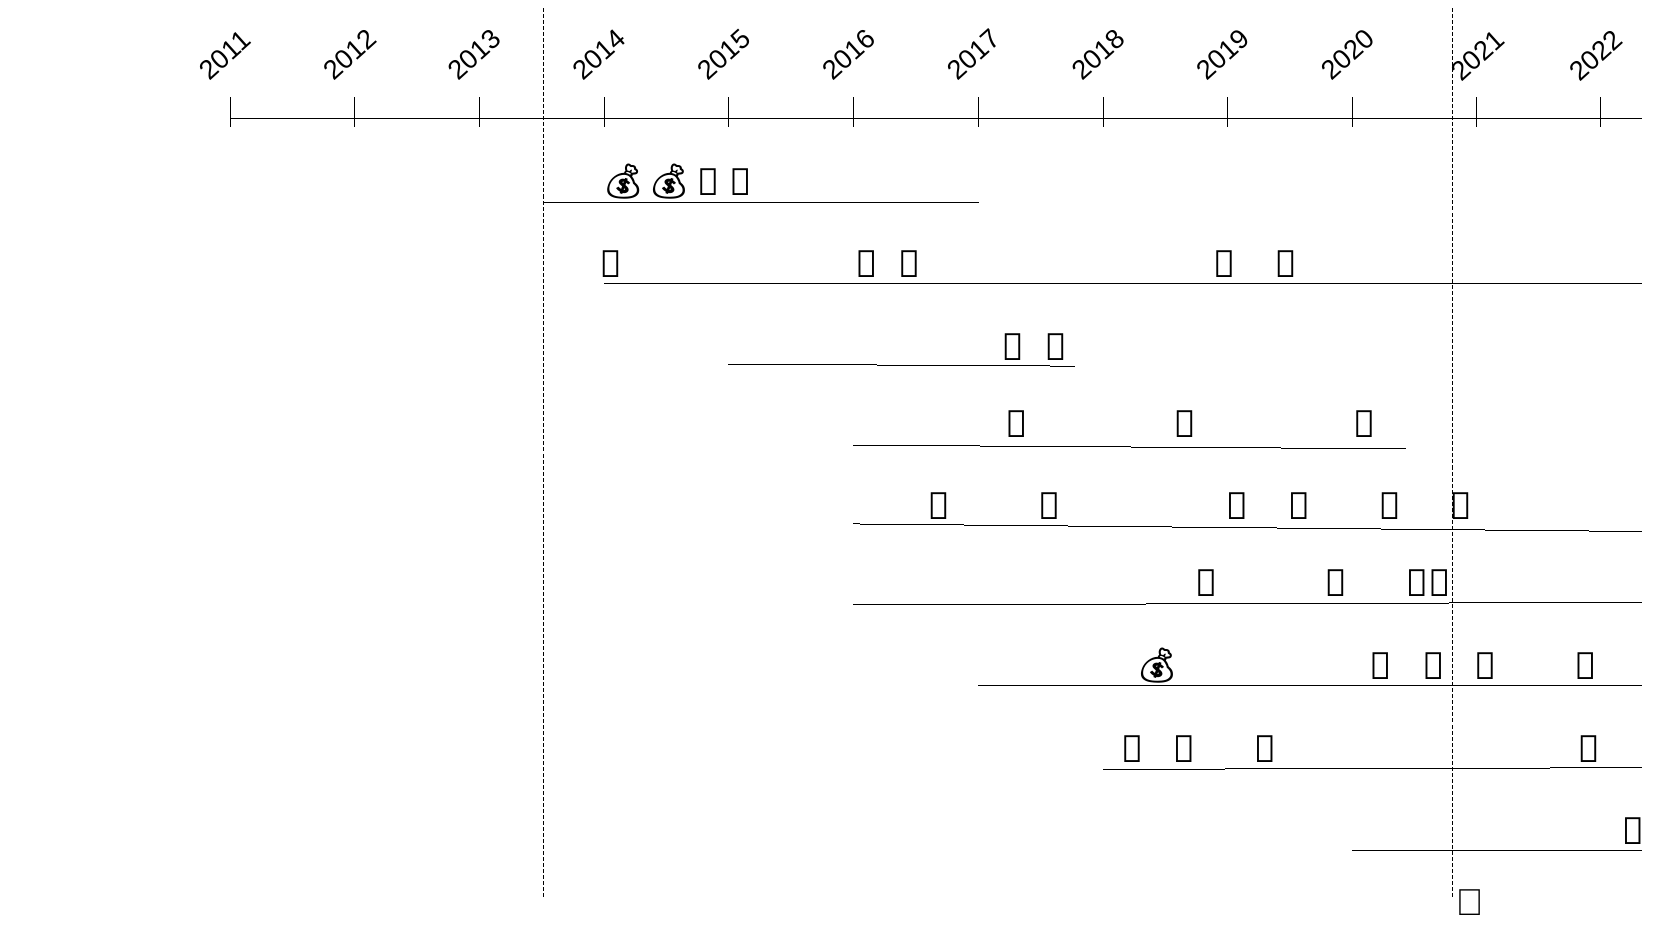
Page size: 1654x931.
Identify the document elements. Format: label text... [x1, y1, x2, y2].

text_box 2015 [675, 8, 773, 102]
text_box 🤓 📃 🤓 🍻 📃 🤓 [844, 472, 1654, 583]
text_box 2012 [301, 8, 398, 102]
text_box 2022 [1547, 8, 1645, 102]
text_box 🤓 📃 [714, 341, 1146, 423]
text_box 🤓 [1334, 797, 1654, 908]
text_box 2017 [924, 8, 1022, 102]
text_box 🍻 💰 🤓 🤓 [1086, 714, 1654, 825]
text_box 2020 [1299, 8, 1397, 102]
text_box 2011 [177, 8, 273, 101]
text_box 2019 [1174, 8, 1272, 102]
text_box 2018 [1049, 8, 1147, 102]
text_box 2016 [800, 8, 897, 102]
text_box 🍻 🤓 📃 📃 📃 [584, 230, 1412, 341]
text_box 💰 💰 🤓 📃 [590, 147, 886, 211]
text_box 2014 [550, 8, 648, 102]
text_box 2021 [1429, 8, 1526, 102]
text_box 💰 🤓 📃 🤓 🤓 [968, 632, 1654, 695]
text_box 🤓 🤓 📃 [844, 389, 1430, 472]
text_box 2013 [425, 8, 523, 102]
text_box 🍻 🤓 📃🤓 [838, 549, 1654, 612]
text_box 🤓 [1440, 874, 1505, 931]
